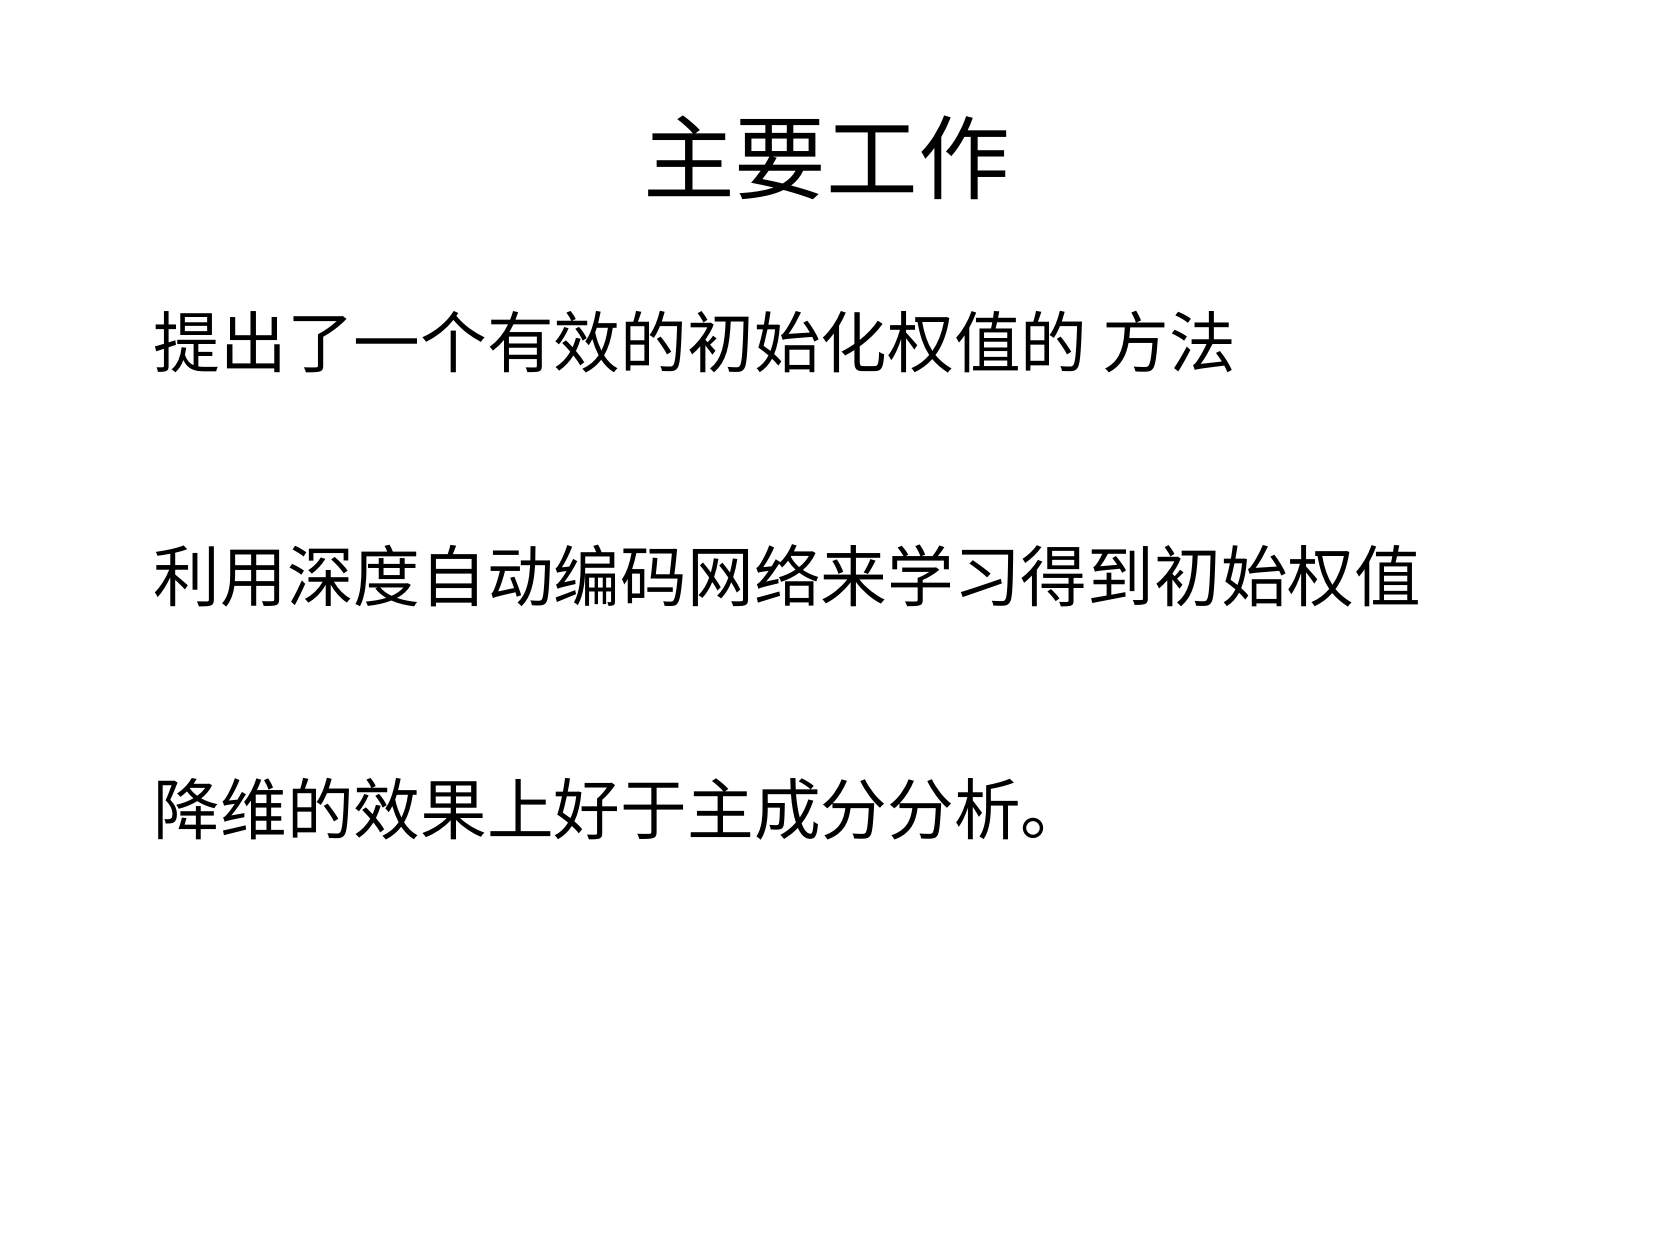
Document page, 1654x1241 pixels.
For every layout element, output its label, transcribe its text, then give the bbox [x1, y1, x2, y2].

title 主要工作 [82, 49, 1571, 257]
list 提出了一个有效的初始化权值的 方法 利用深度自动编码网络来学习得到初始权值 降维的效果上好于主成分分析。 [82, 290, 1571, 1010]
